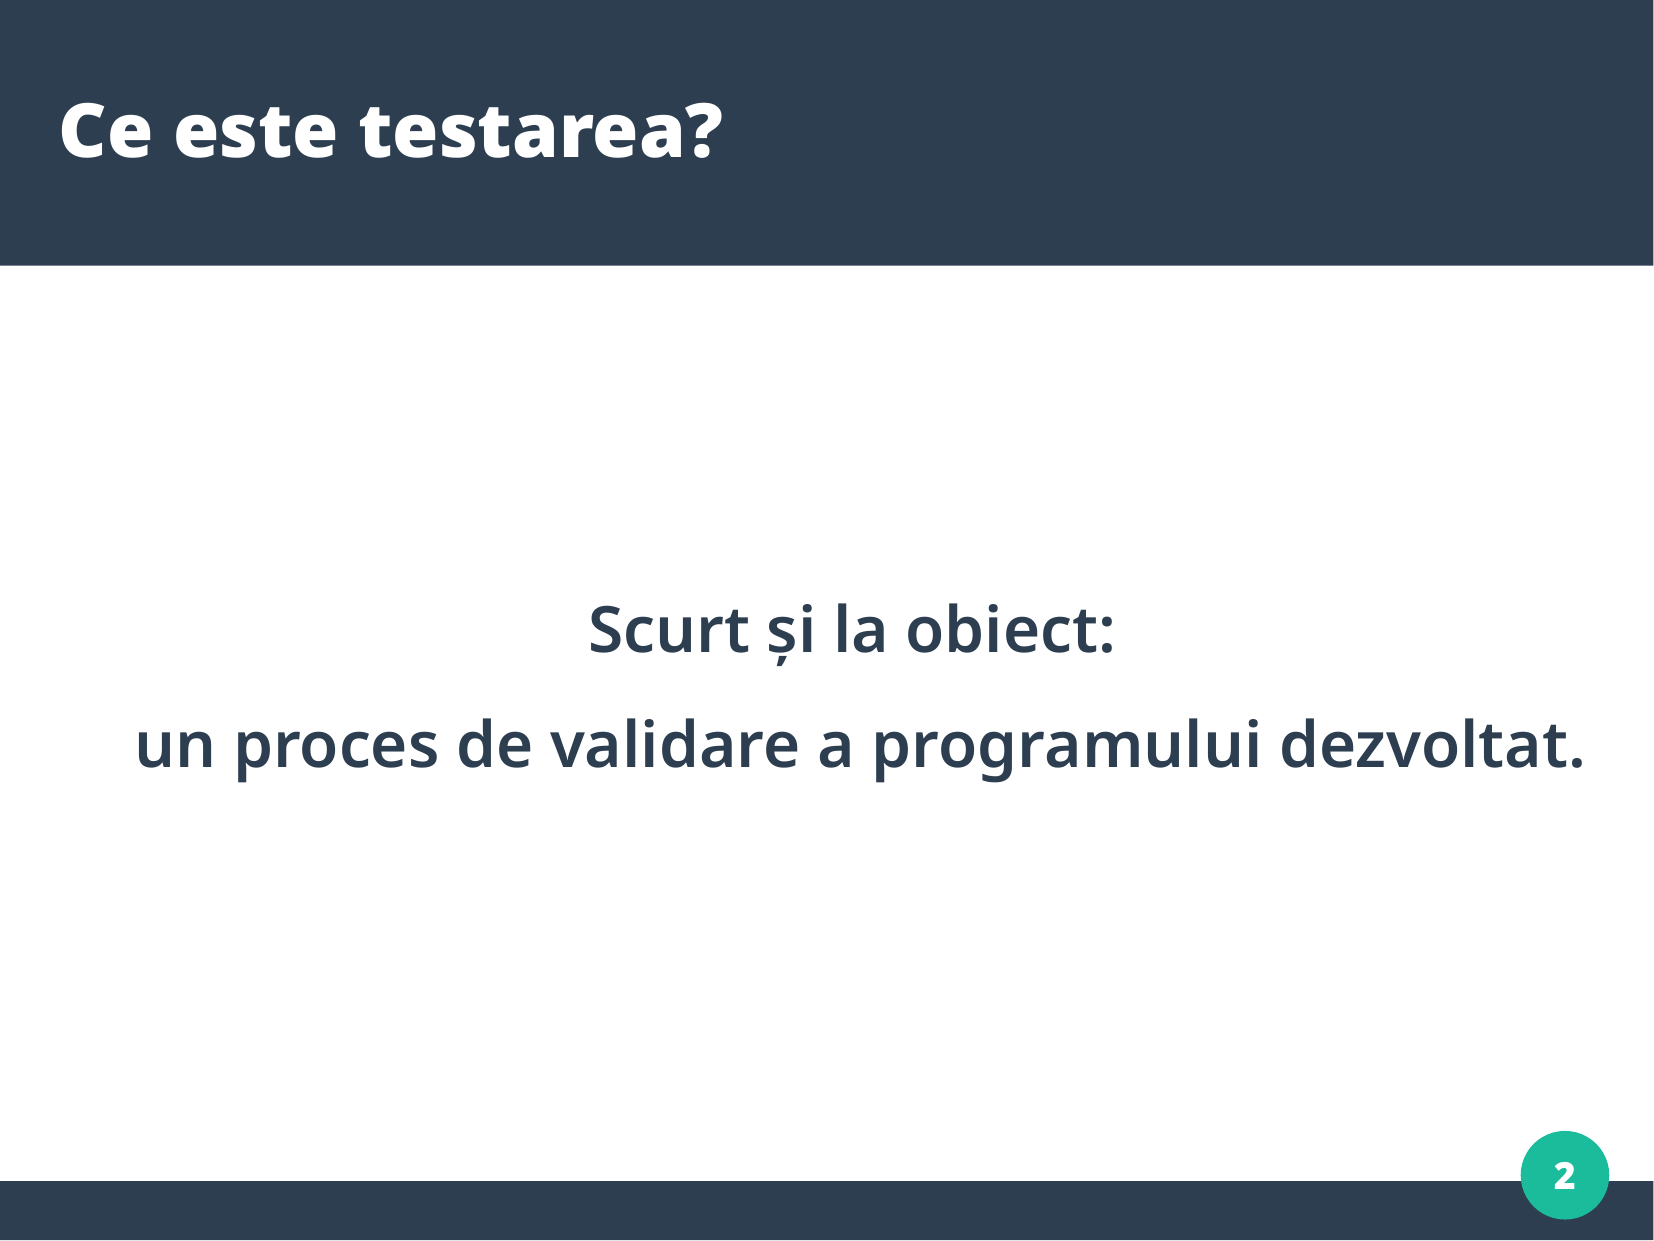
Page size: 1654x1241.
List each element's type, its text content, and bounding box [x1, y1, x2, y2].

list Scurt și la obiect: un proces de validare a programului dezvoltat. [59, 569, 1595, 801]
title Ce este testarea? [59, 49, 1595, 207]
